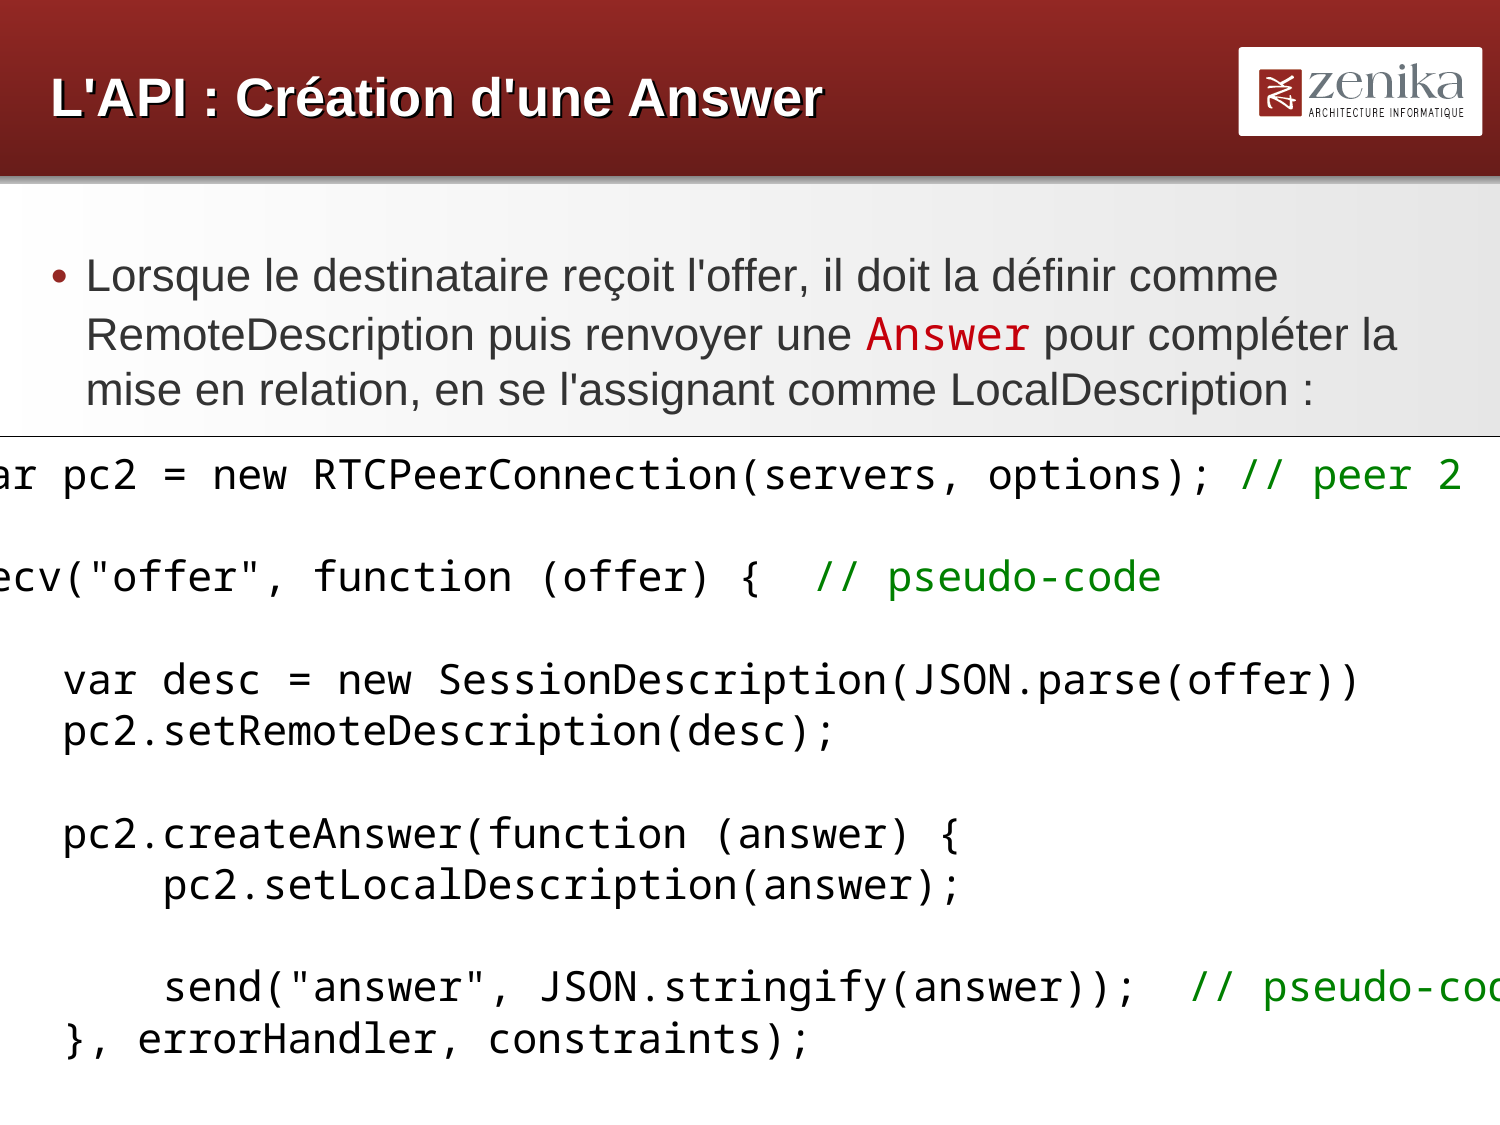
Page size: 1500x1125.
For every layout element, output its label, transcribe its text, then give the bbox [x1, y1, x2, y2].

list Lorsque le destinataire reçoit l'offer, il doit la définir comme RemoteDescription puis renvoyer une Answer pour compléter la mise en relation, en se l'assignant comme LocalDescription : [50, 249, 1435, 436]
picture [1257, 58, 1464, 125]
title L'API : Création d'une Answer [50, 15, 1206, 180]
text_box var pc2 = new RTCPeerConnection(servers, options); // peer 2 recv("offer", function (offer) { // pseudo-code var desc = new SessionDescription(JSON.parse(offer)) pc2.setRemoteDescription(desc); pc2.createAnswer(function (answer) { pc2.setLocalDescription(answer); send("answer", JSON.stringify(answer)); // pseudo-code }, errorHandler, constraints); }); [0, 436, 1500, 1125]
